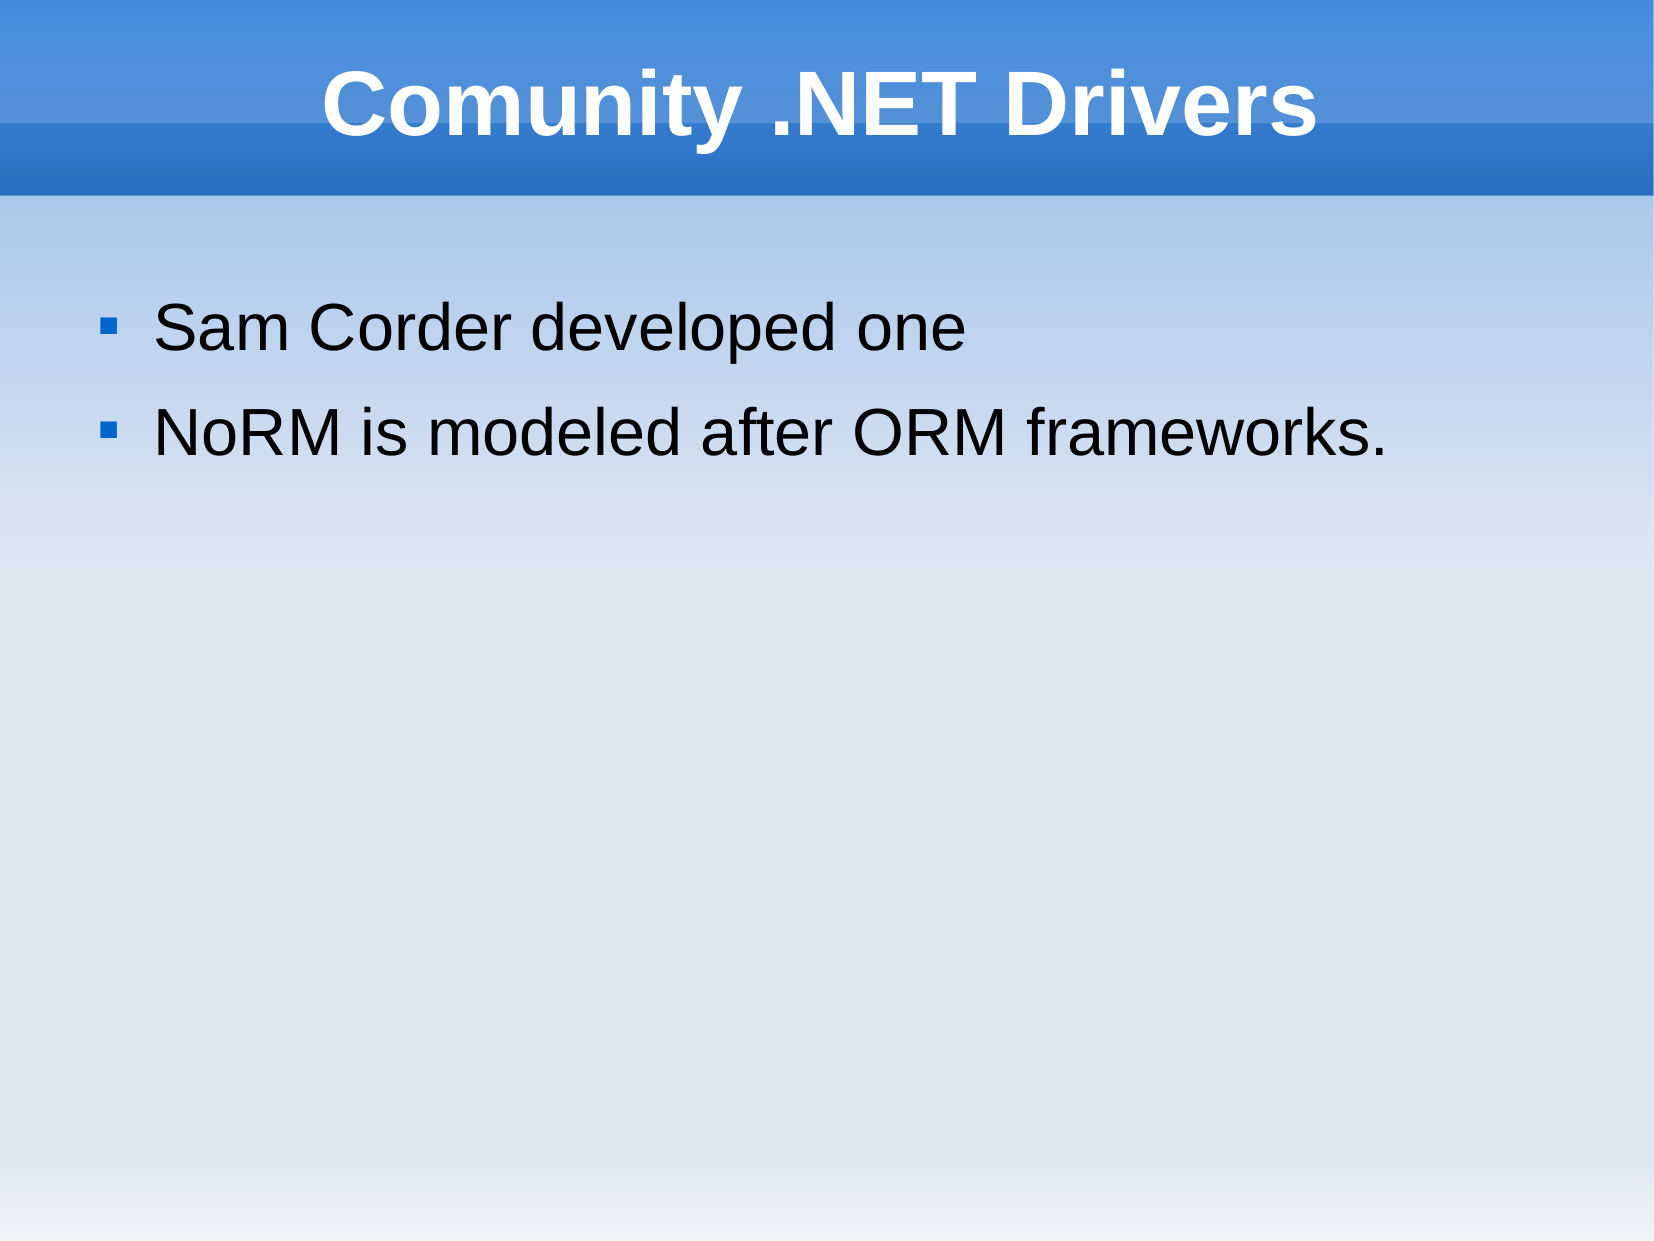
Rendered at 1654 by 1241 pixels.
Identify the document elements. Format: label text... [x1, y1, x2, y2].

picture [0, 0, 1654, 1241]
list Sam Corder developed one NoRM is modeled after ORM frameworks. [82, 290, 1571, 1109]
title Comunity .NET Drivers [76, 0, 1565, 208]
